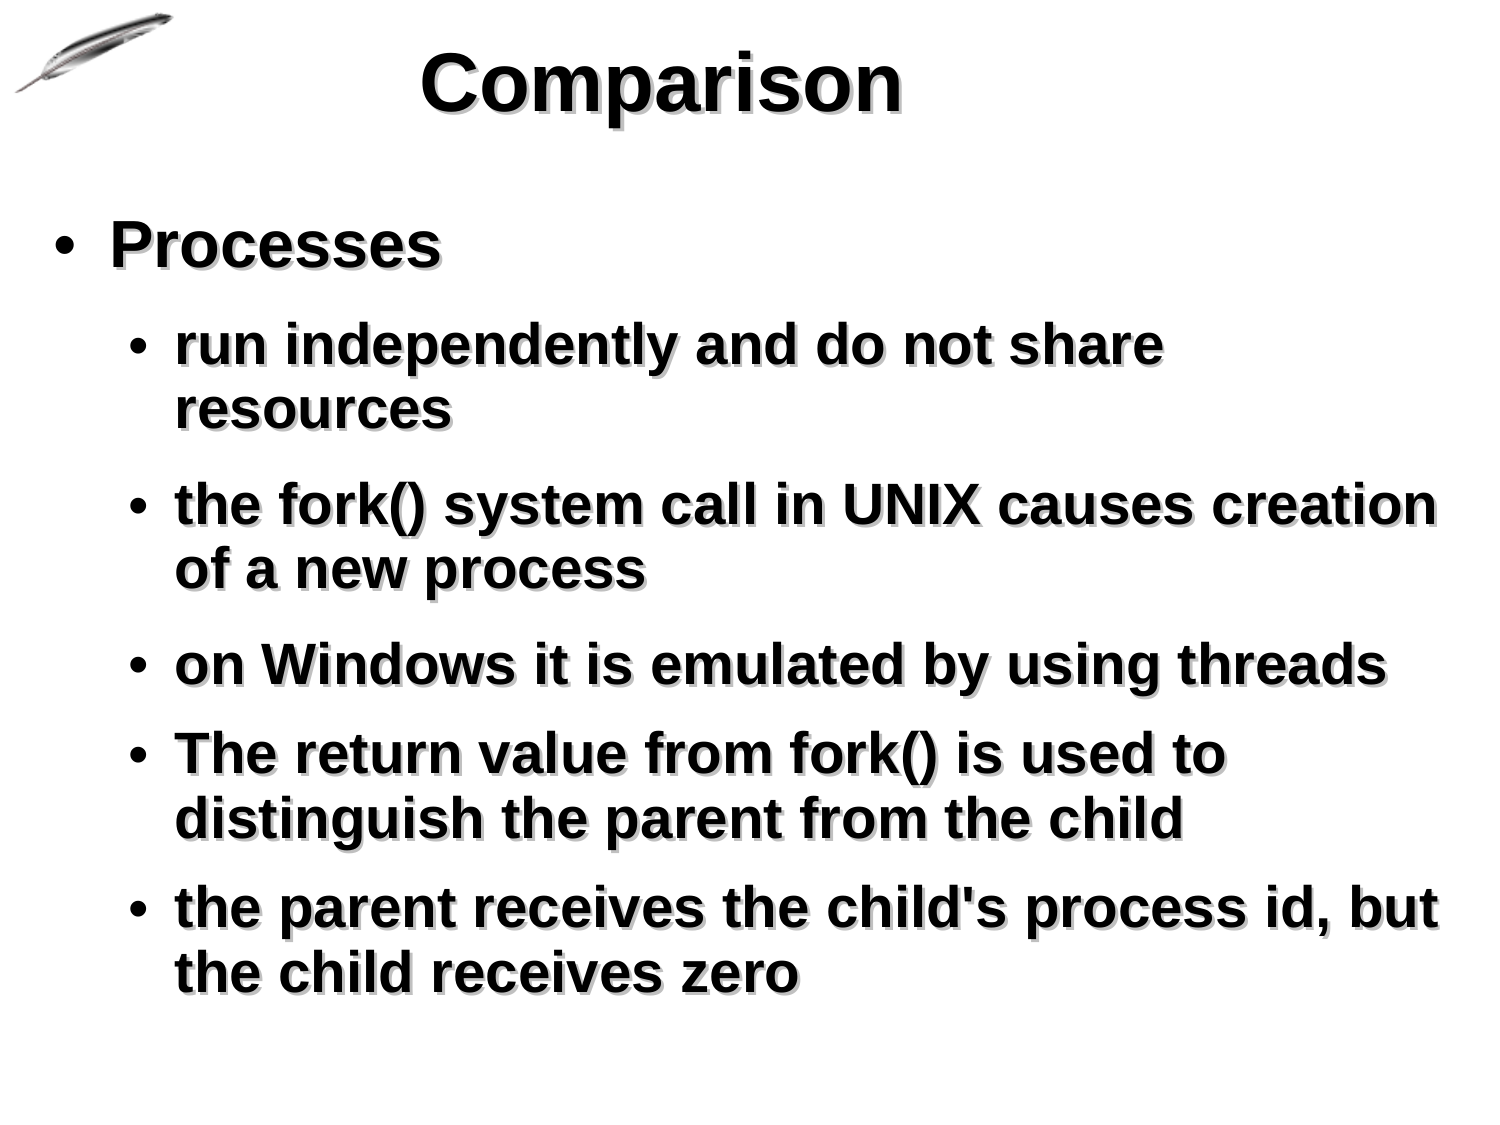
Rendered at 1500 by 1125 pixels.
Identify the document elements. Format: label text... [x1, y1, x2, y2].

title Comparison [419, 0, 1459, 176]
list Processes run independently and do not share resources the fork() system call in UNIX causes creation of a new process on Windows it is emulated by using threads The return value from fork() is used to distinguish the parent from the child the parent receives the child's process id, but the child receives zero [53, 207, 1447, 1084]
picture [11, 11, 179, 95]
